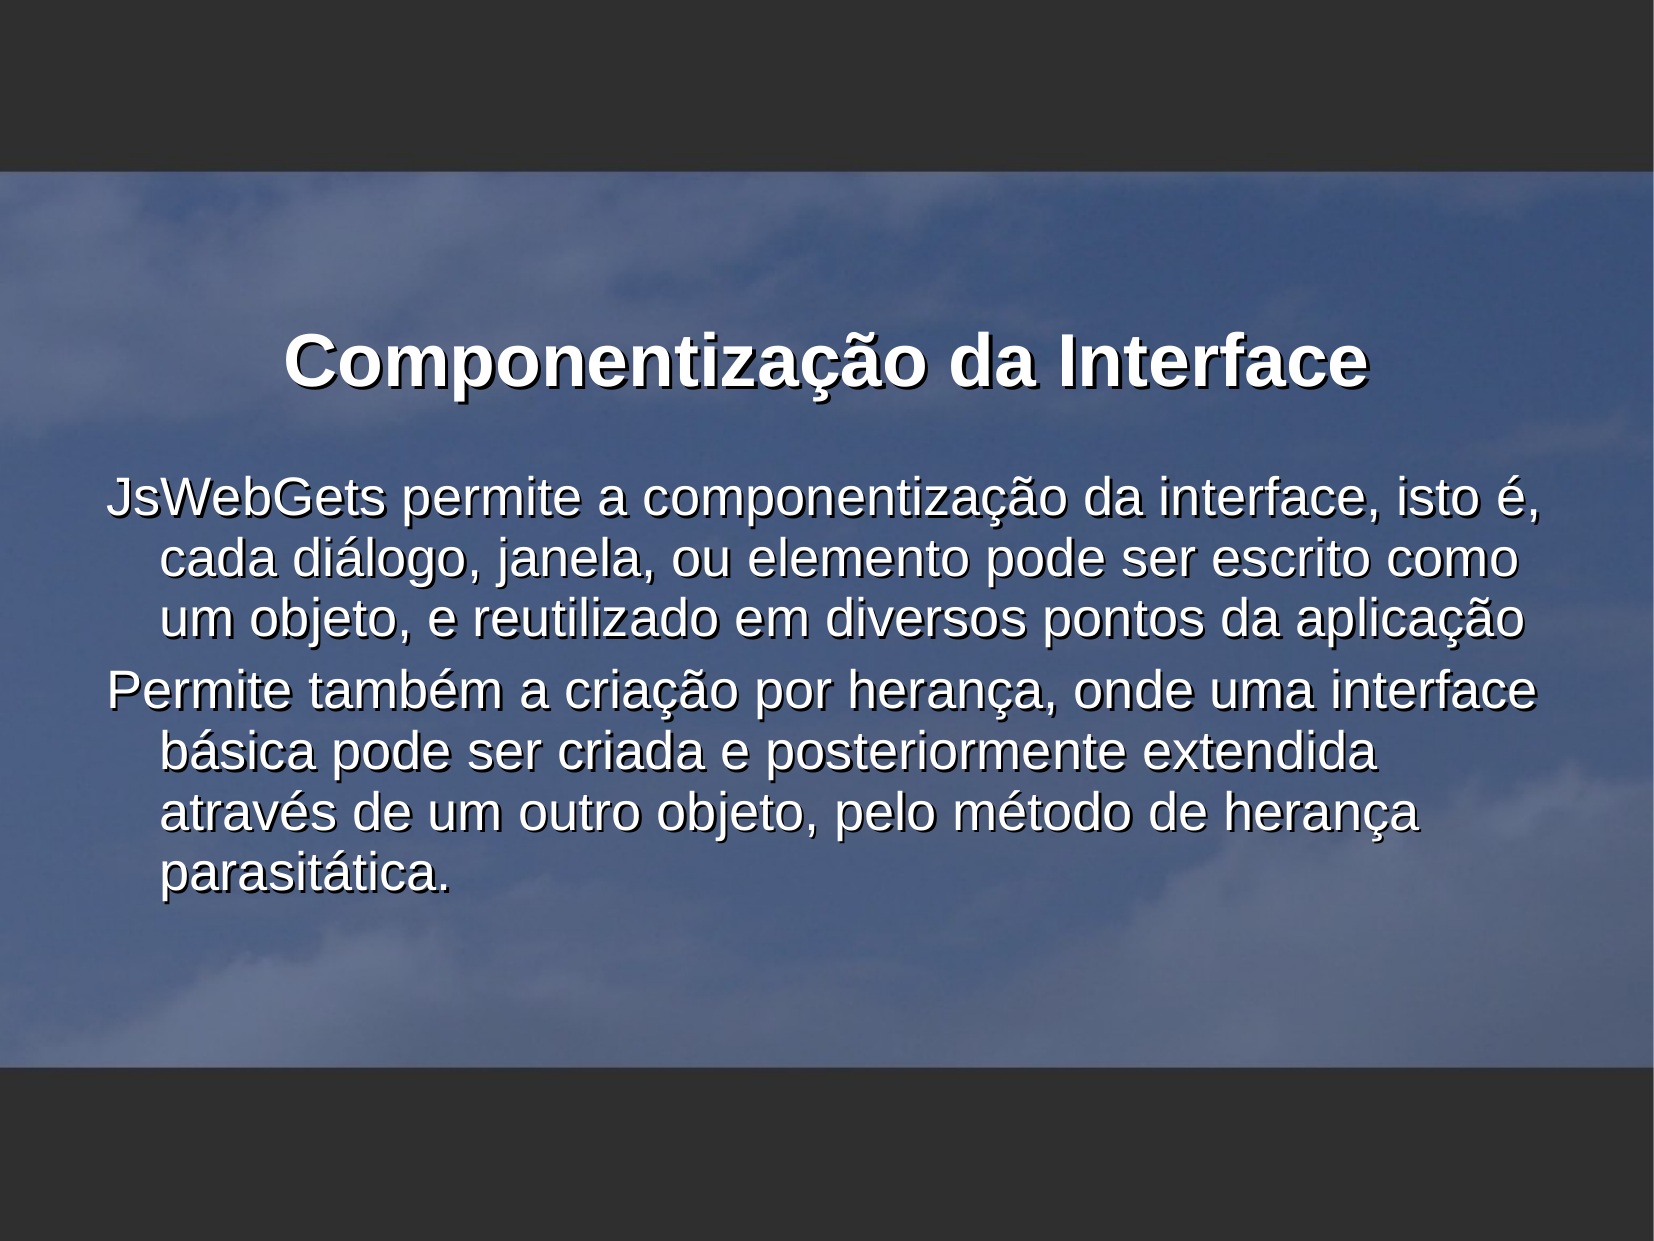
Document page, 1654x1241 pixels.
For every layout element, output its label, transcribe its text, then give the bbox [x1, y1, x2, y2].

title Componentização da Interface [88, 279, 1565, 442]
picture [0, 0, 1654, 1241]
list JsWebGets permite a componentização da interface, isto é, cada diálogo, janela, ou elemento pode ser escrito como um objeto, e reutilizado em diversos pontos da aplicação Permite também a criação por herança, onde uma interface básica pode ser criada e posteriormente extendida através de um outro objeto, pelo método de herança parasitática. [88, 466, 1565, 903]
